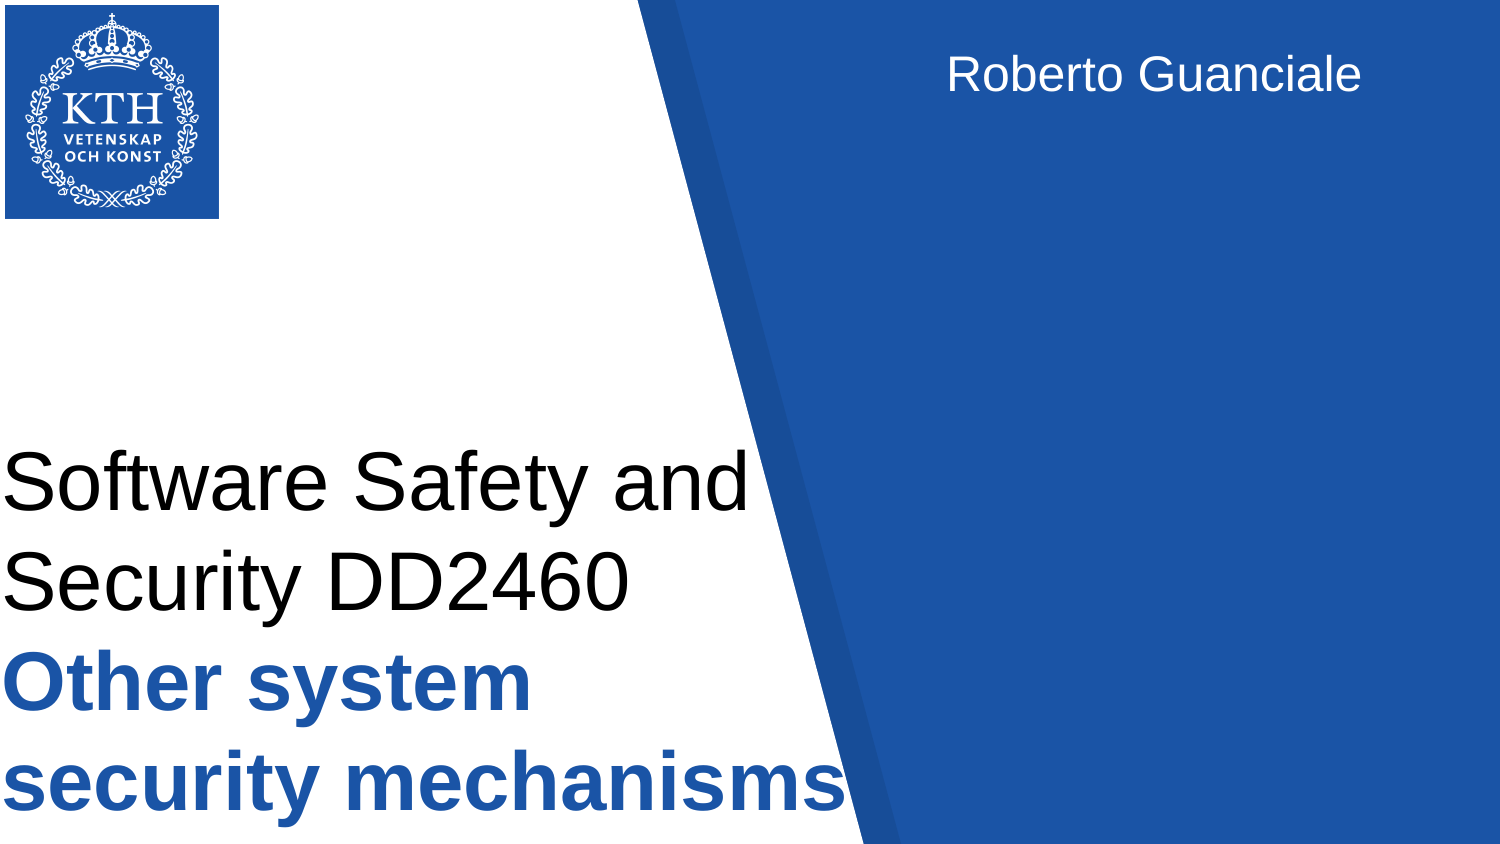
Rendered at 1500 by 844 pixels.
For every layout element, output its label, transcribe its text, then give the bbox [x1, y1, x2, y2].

text_box Roberto Guanciale [945, 23, 1480, 125]
title Software Safety and Security DD2460 Other system security mechanisms [0, 648, 872, 843]
picture [5, 5, 219, 219]
